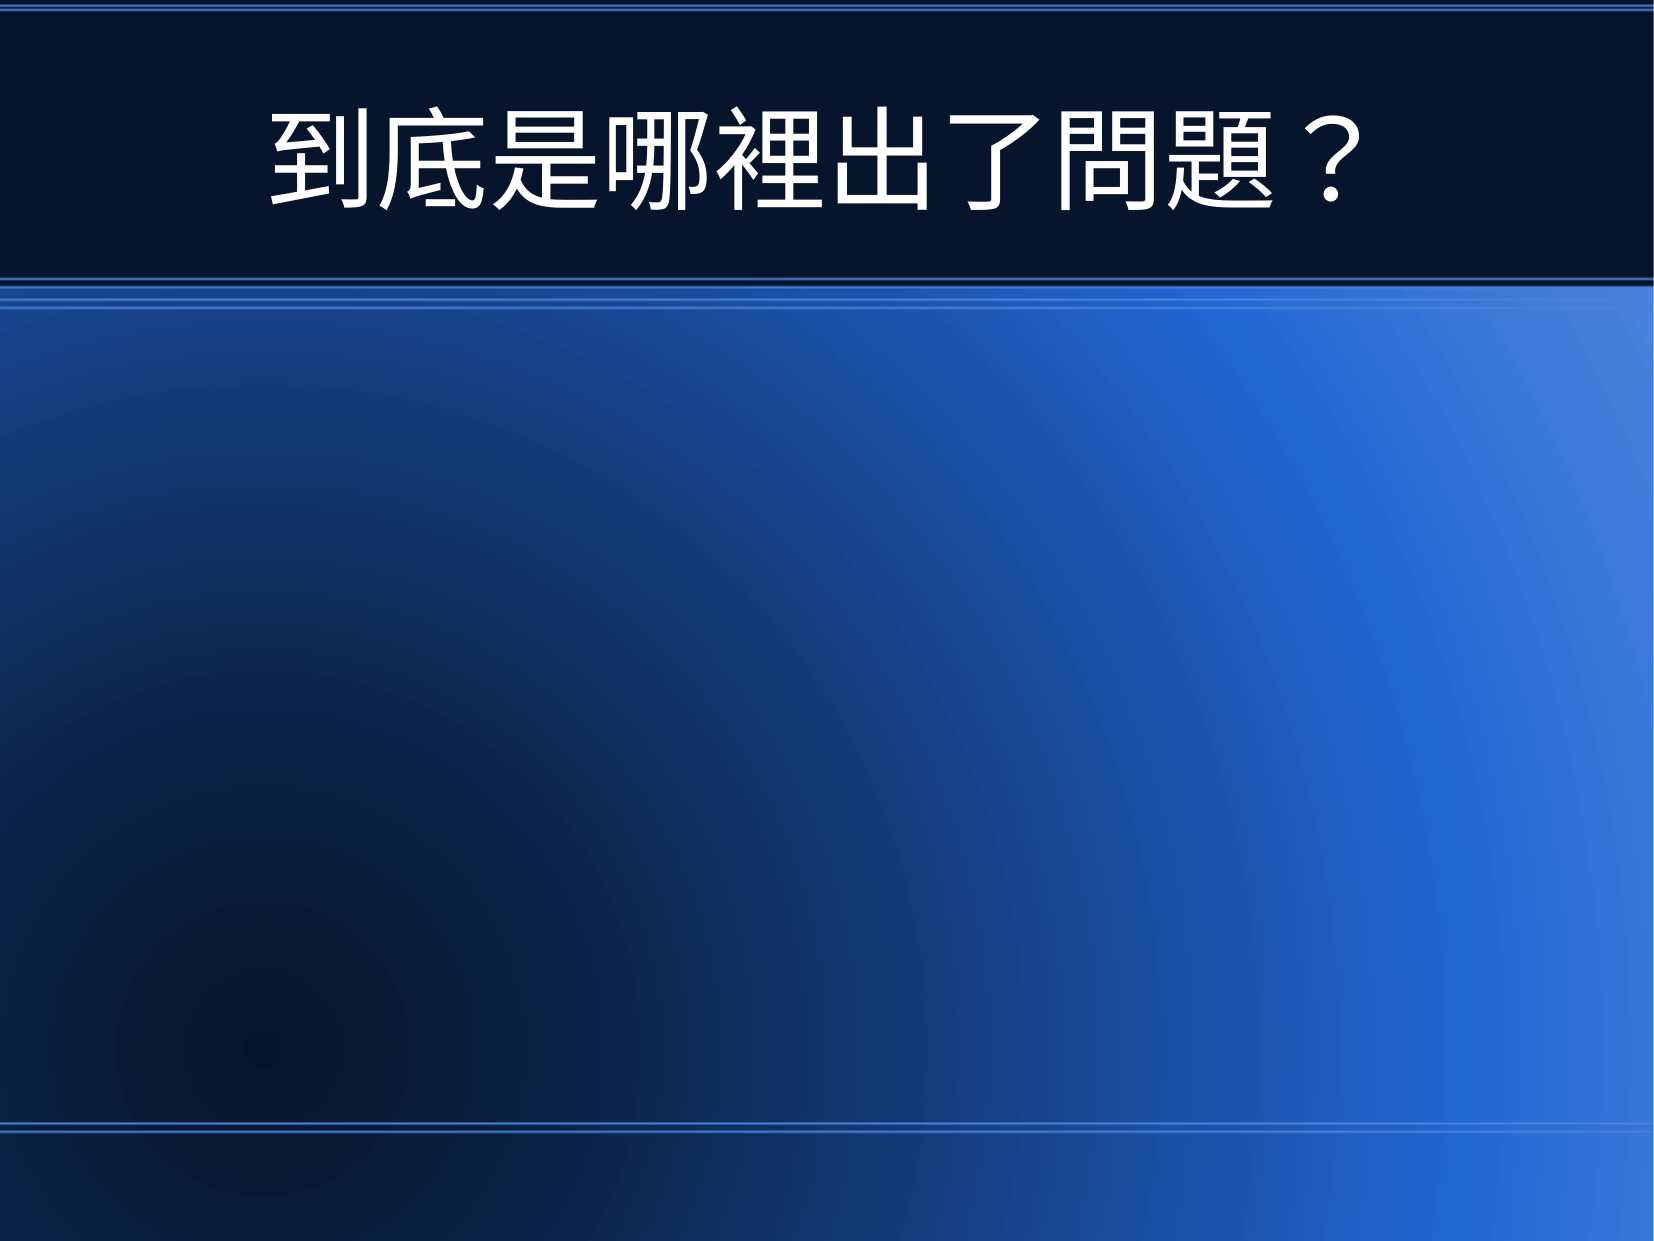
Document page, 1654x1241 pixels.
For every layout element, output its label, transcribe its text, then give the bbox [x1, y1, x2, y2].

title 到底是哪裡出了問題？ [82, 49, 1571, 257]
picture [0, 0, 1654, 1241]
